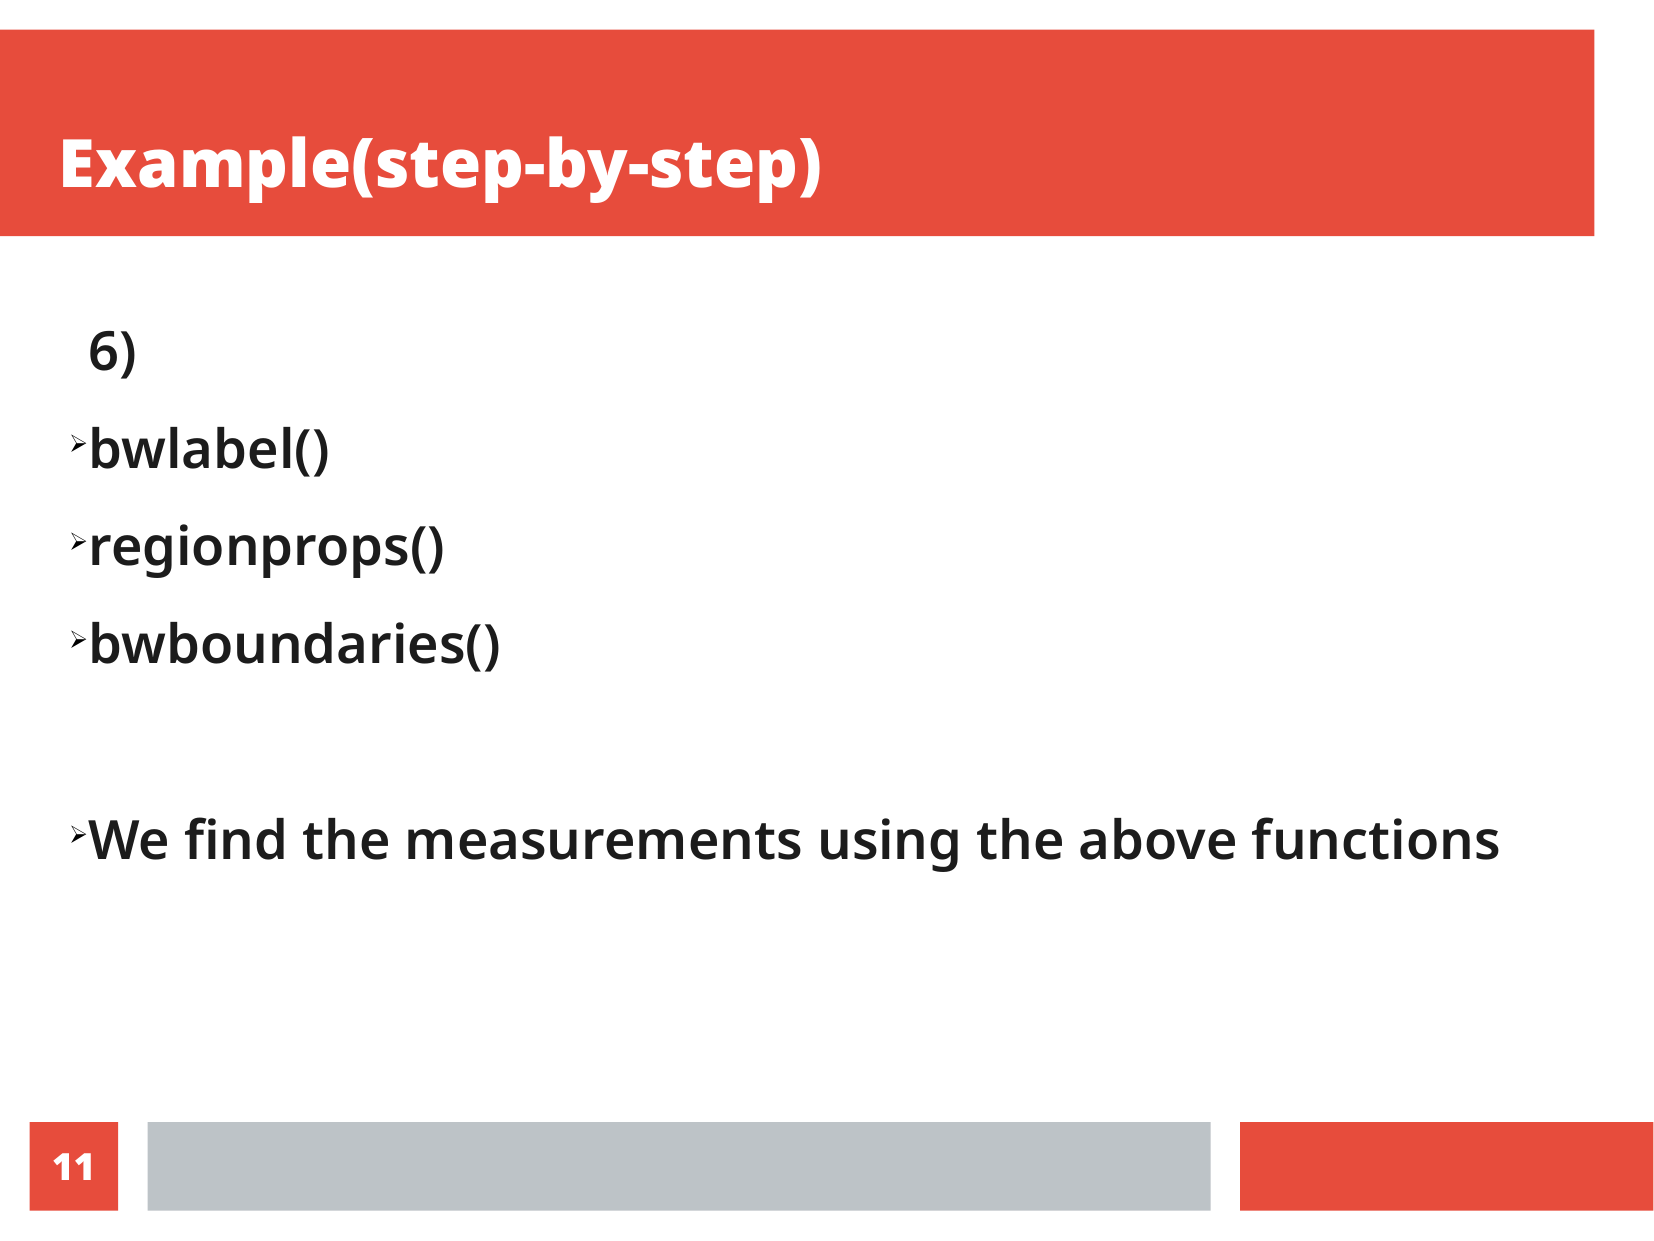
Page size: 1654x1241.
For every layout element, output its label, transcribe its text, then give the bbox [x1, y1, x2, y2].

title Example(step-by-step) [59, 59, 1595, 207]
list 6) bwlabel() regionprops() bwboundaries() We find the measurements ​​using the above functions [69, 312, 1576, 1081]
